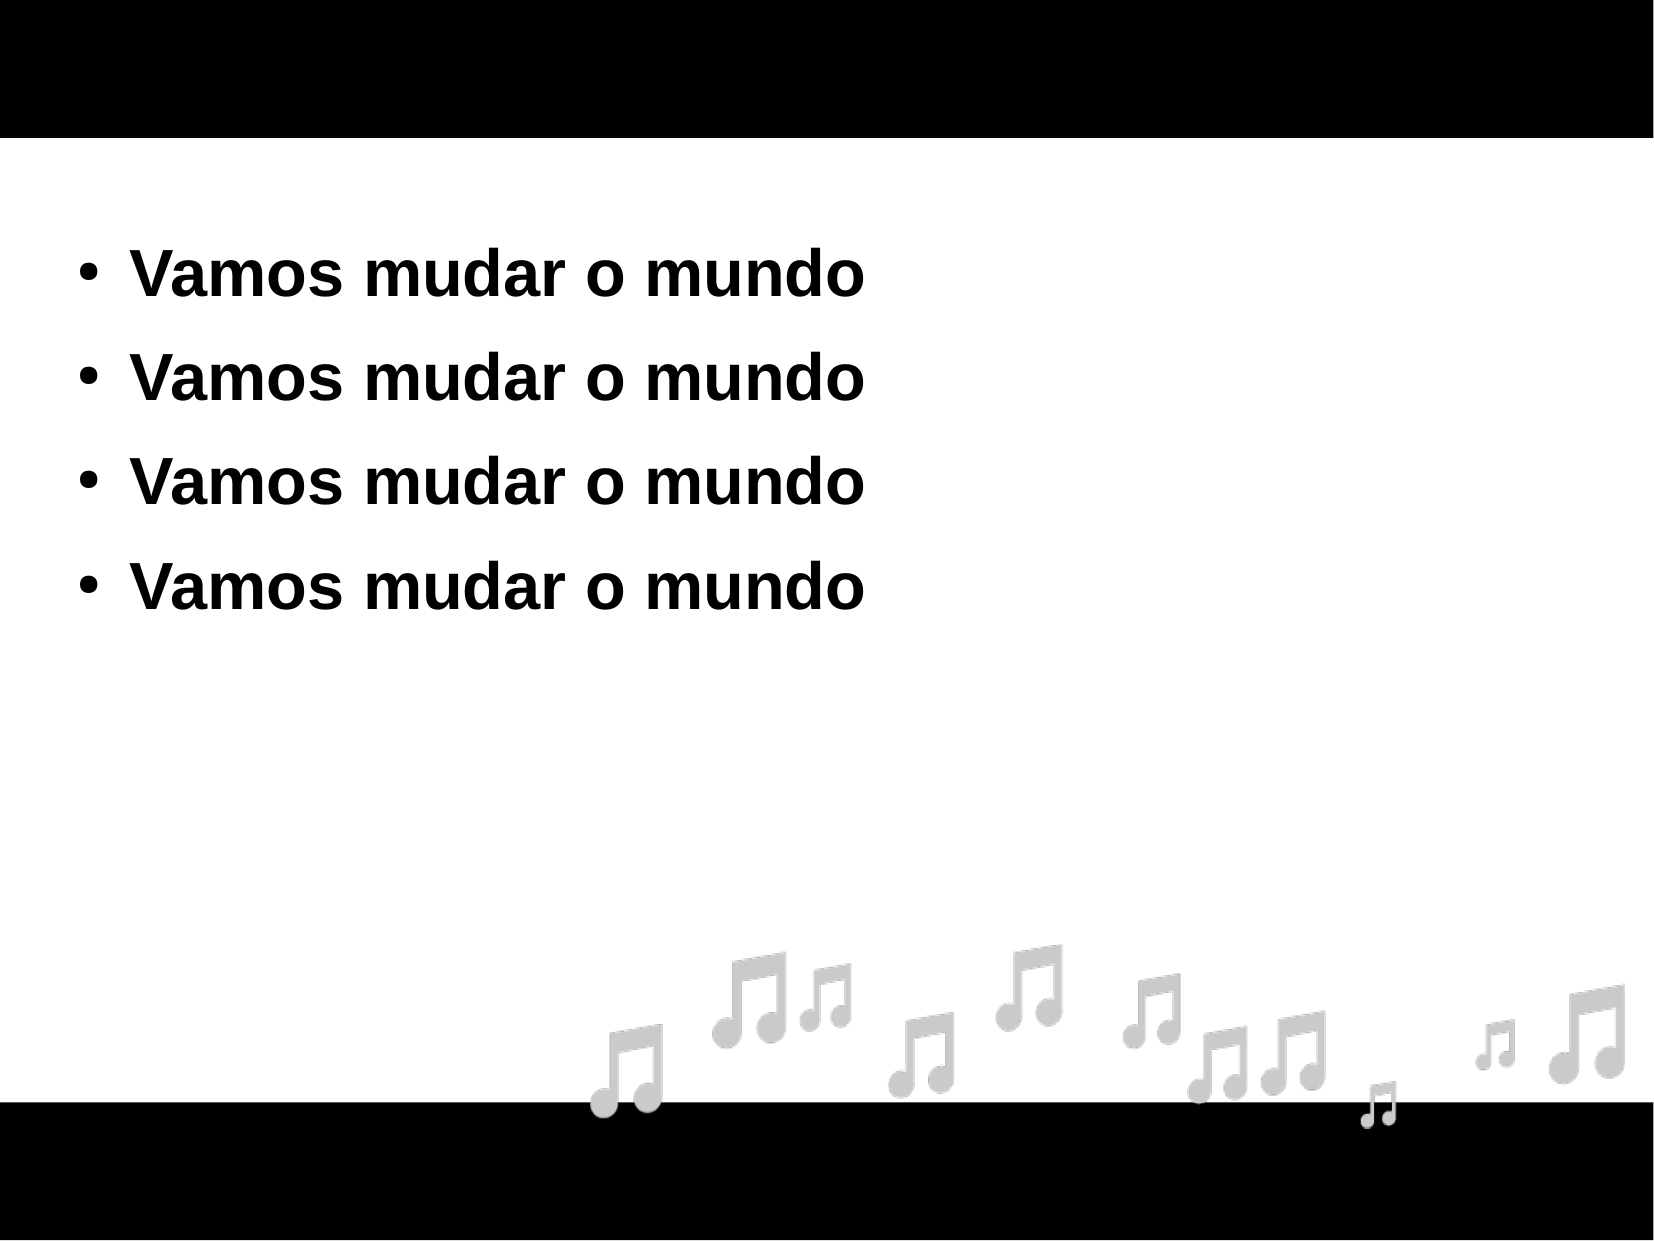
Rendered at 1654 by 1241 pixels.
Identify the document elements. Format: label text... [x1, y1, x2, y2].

list Vamos mudar o mundo Vamos mudar o mundo Vamos mudar o mundo Vamos mudar o mundo [59, 236, 1595, 1024]
